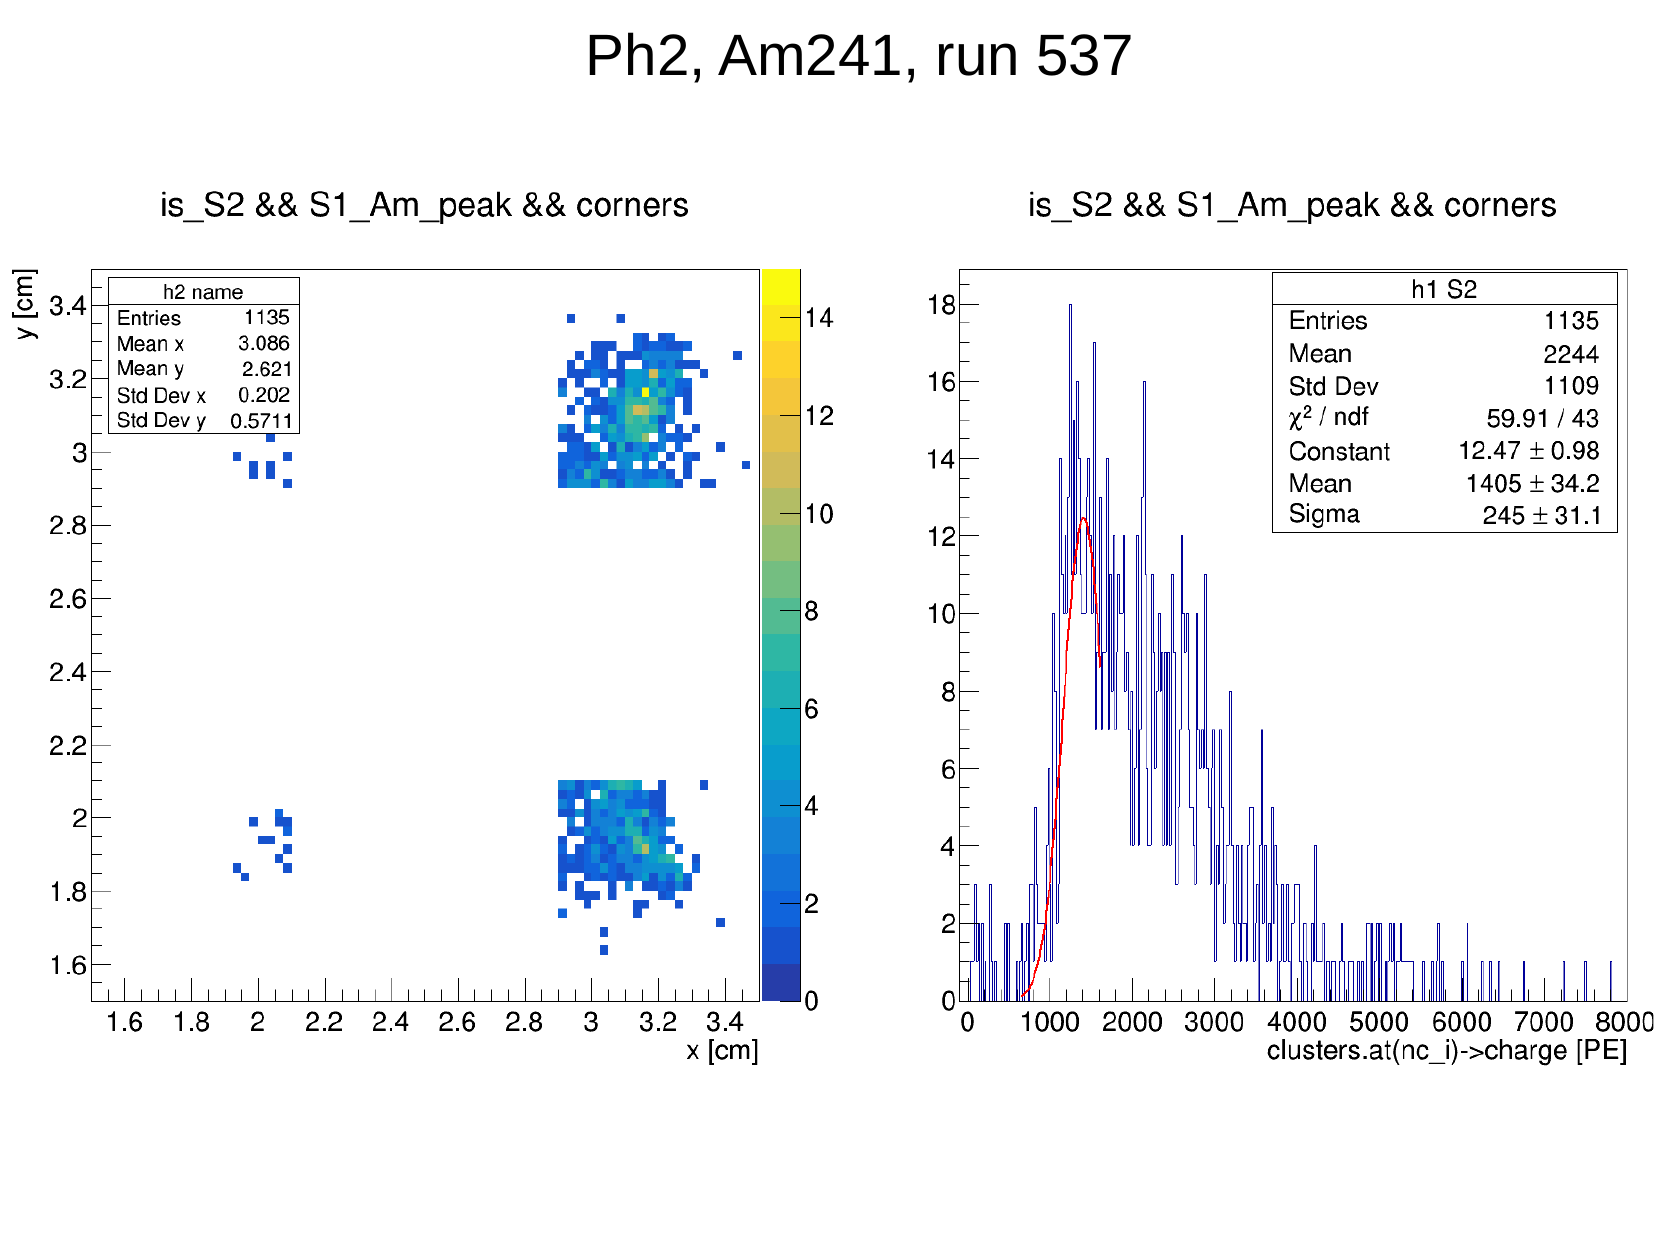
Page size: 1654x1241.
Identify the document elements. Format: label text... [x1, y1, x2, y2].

text_box Ph2, Am241, run 537 [519, 15, 1201, 151]
picture [6, 176, 1654, 1071]
